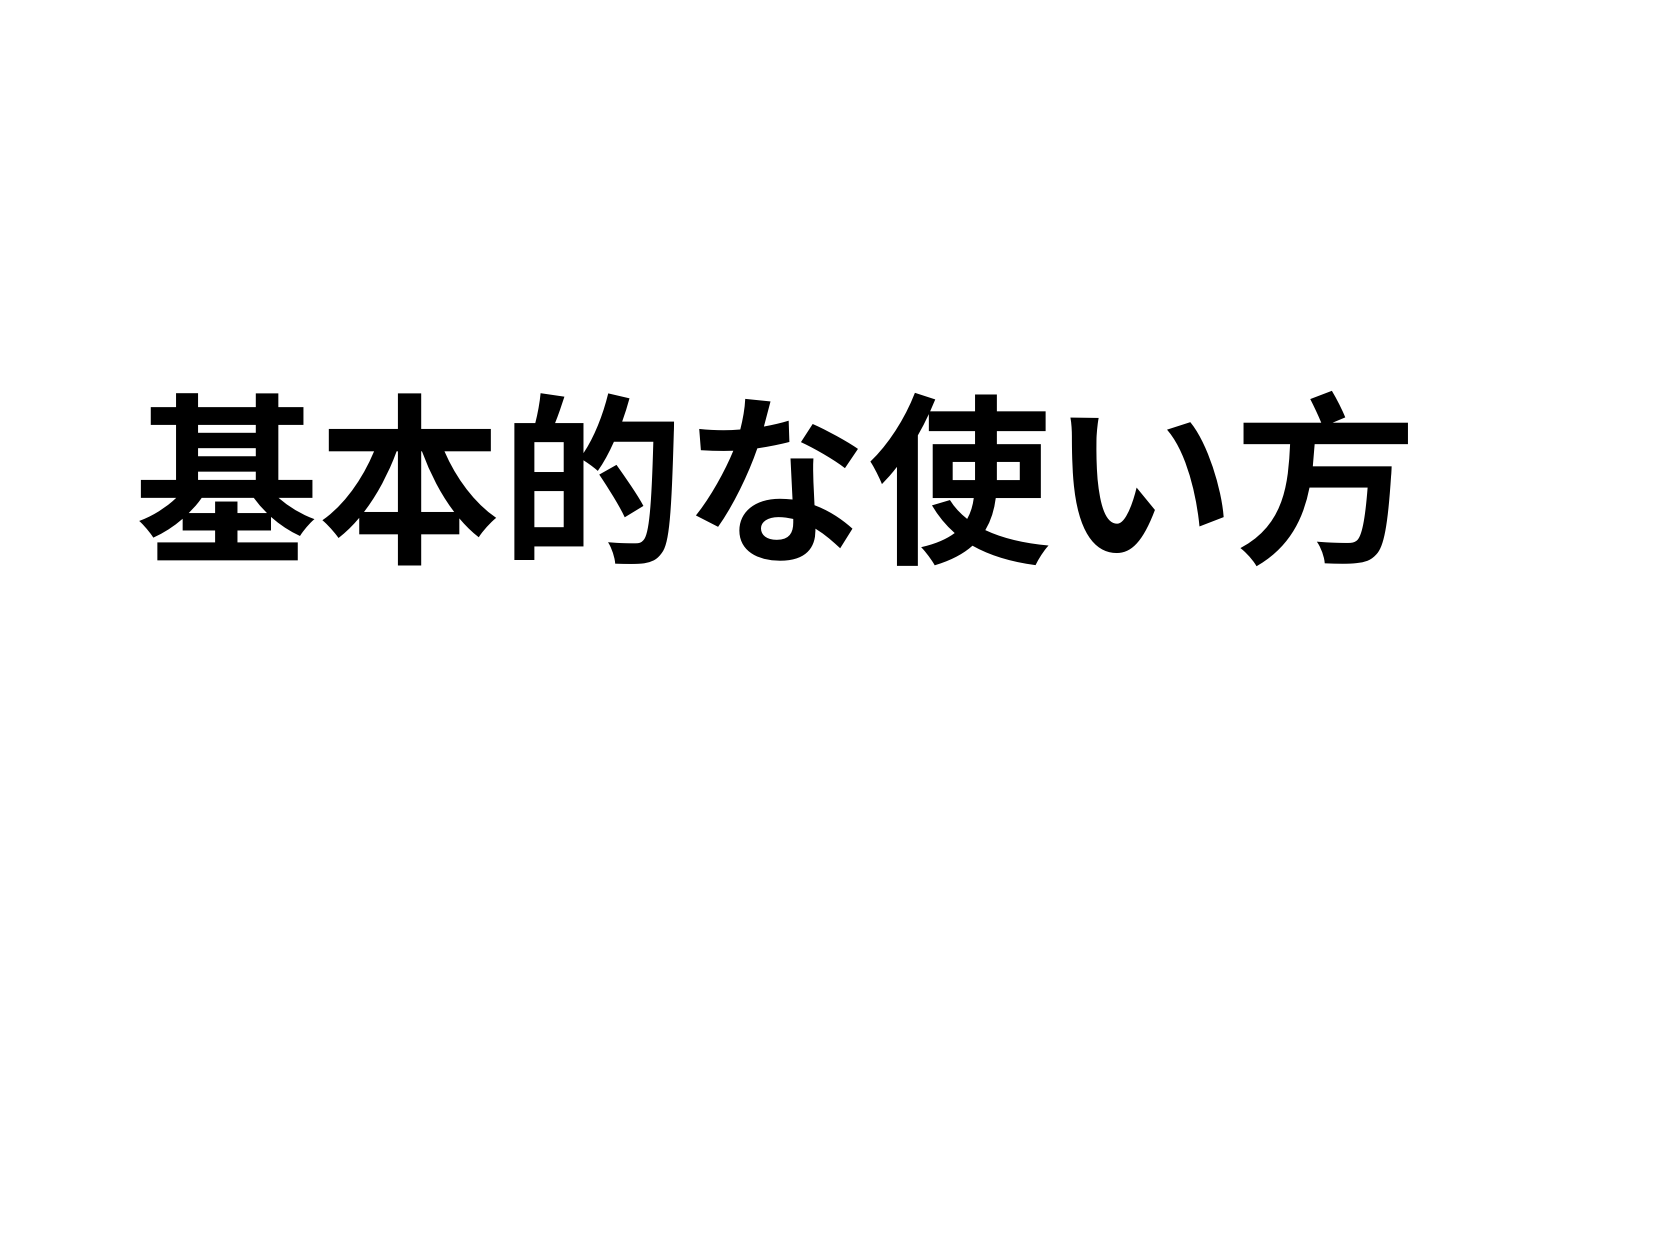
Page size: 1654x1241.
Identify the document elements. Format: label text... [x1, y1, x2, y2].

text_box 基本的な使い方 [120, 329, 1441, 624]
